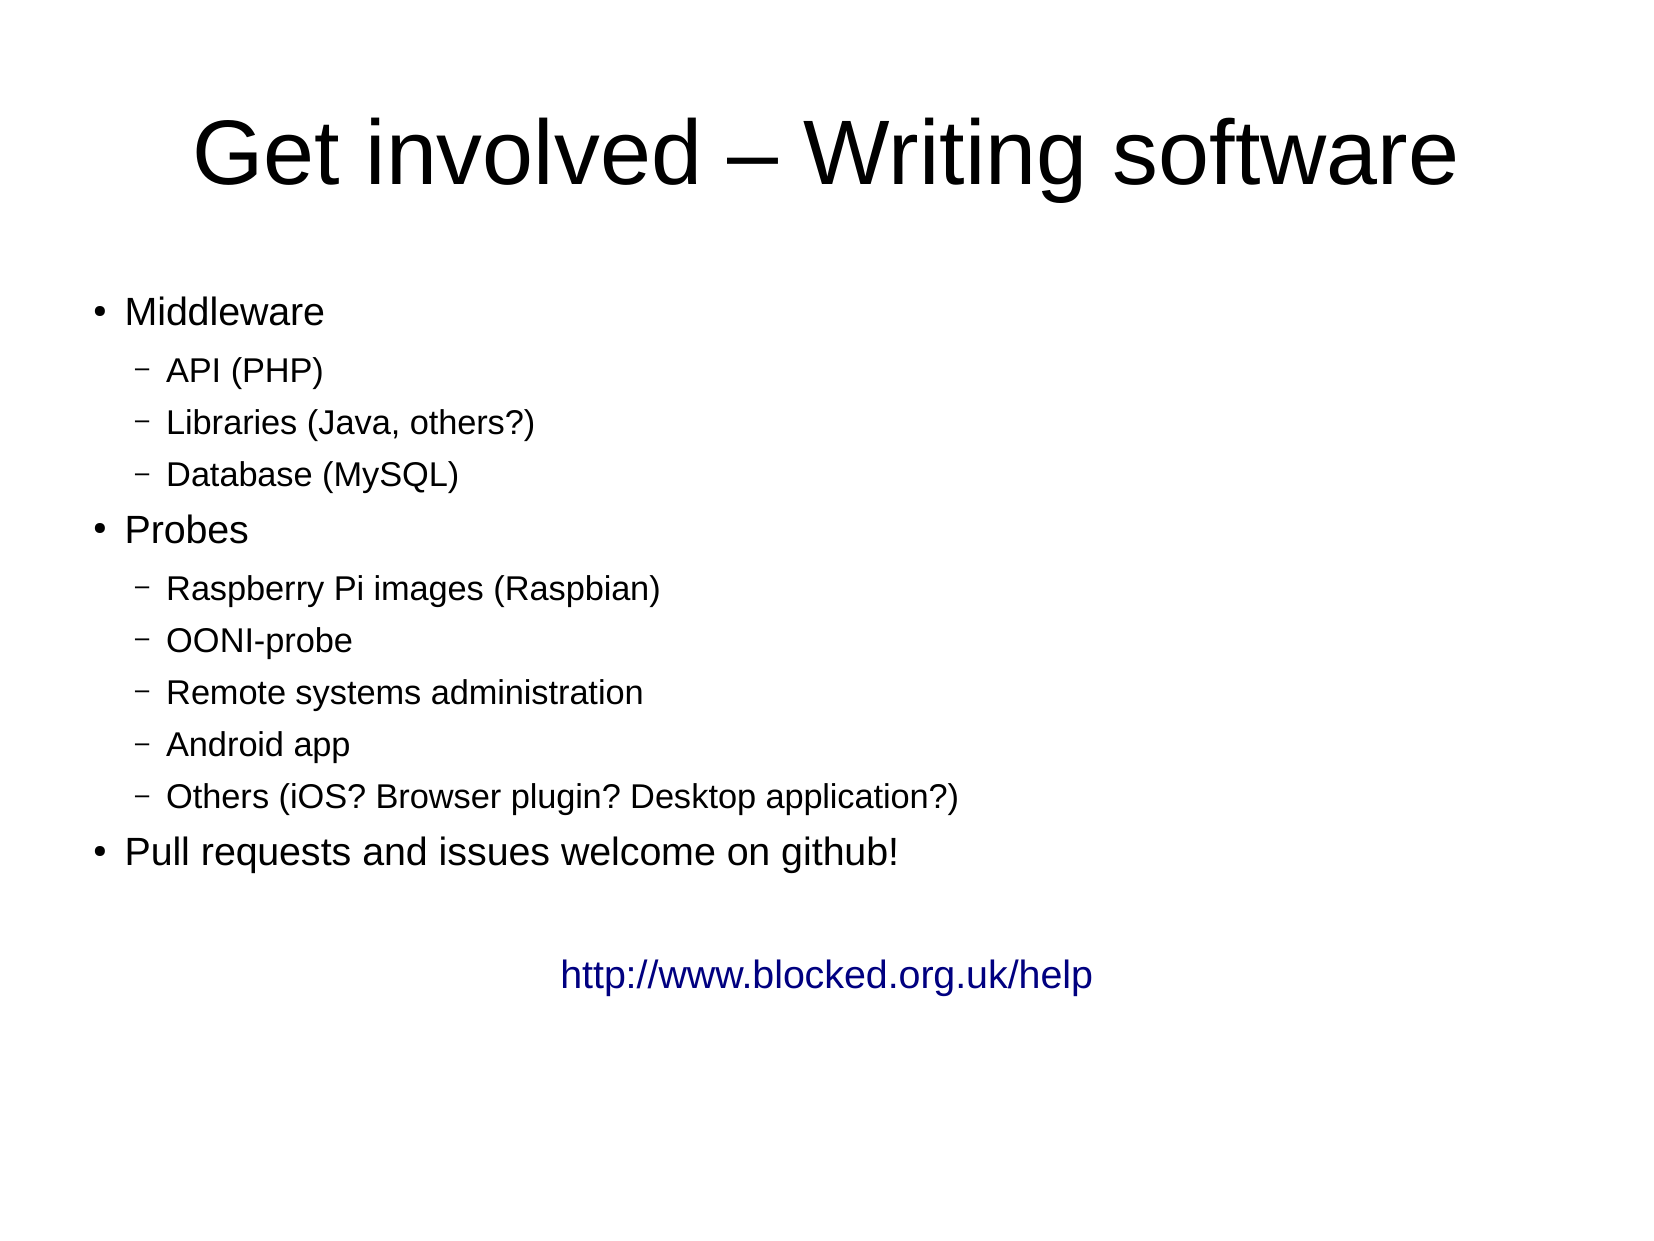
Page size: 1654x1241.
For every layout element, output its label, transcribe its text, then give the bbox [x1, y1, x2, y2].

title Get involved – Writing software [82, 49, 1571, 257]
list Middleware API (PHP) Libraries (Java, others?) Database (MySQL) Probes Raspberry Pi images (Raspbian) OONI-probe Remote systems administration Android app Others (iOS? Browser plugin? Desktop application?) Pull requests and issues welcome on github! http://www.blocked.org.uk/help [82, 290, 1571, 1010]
